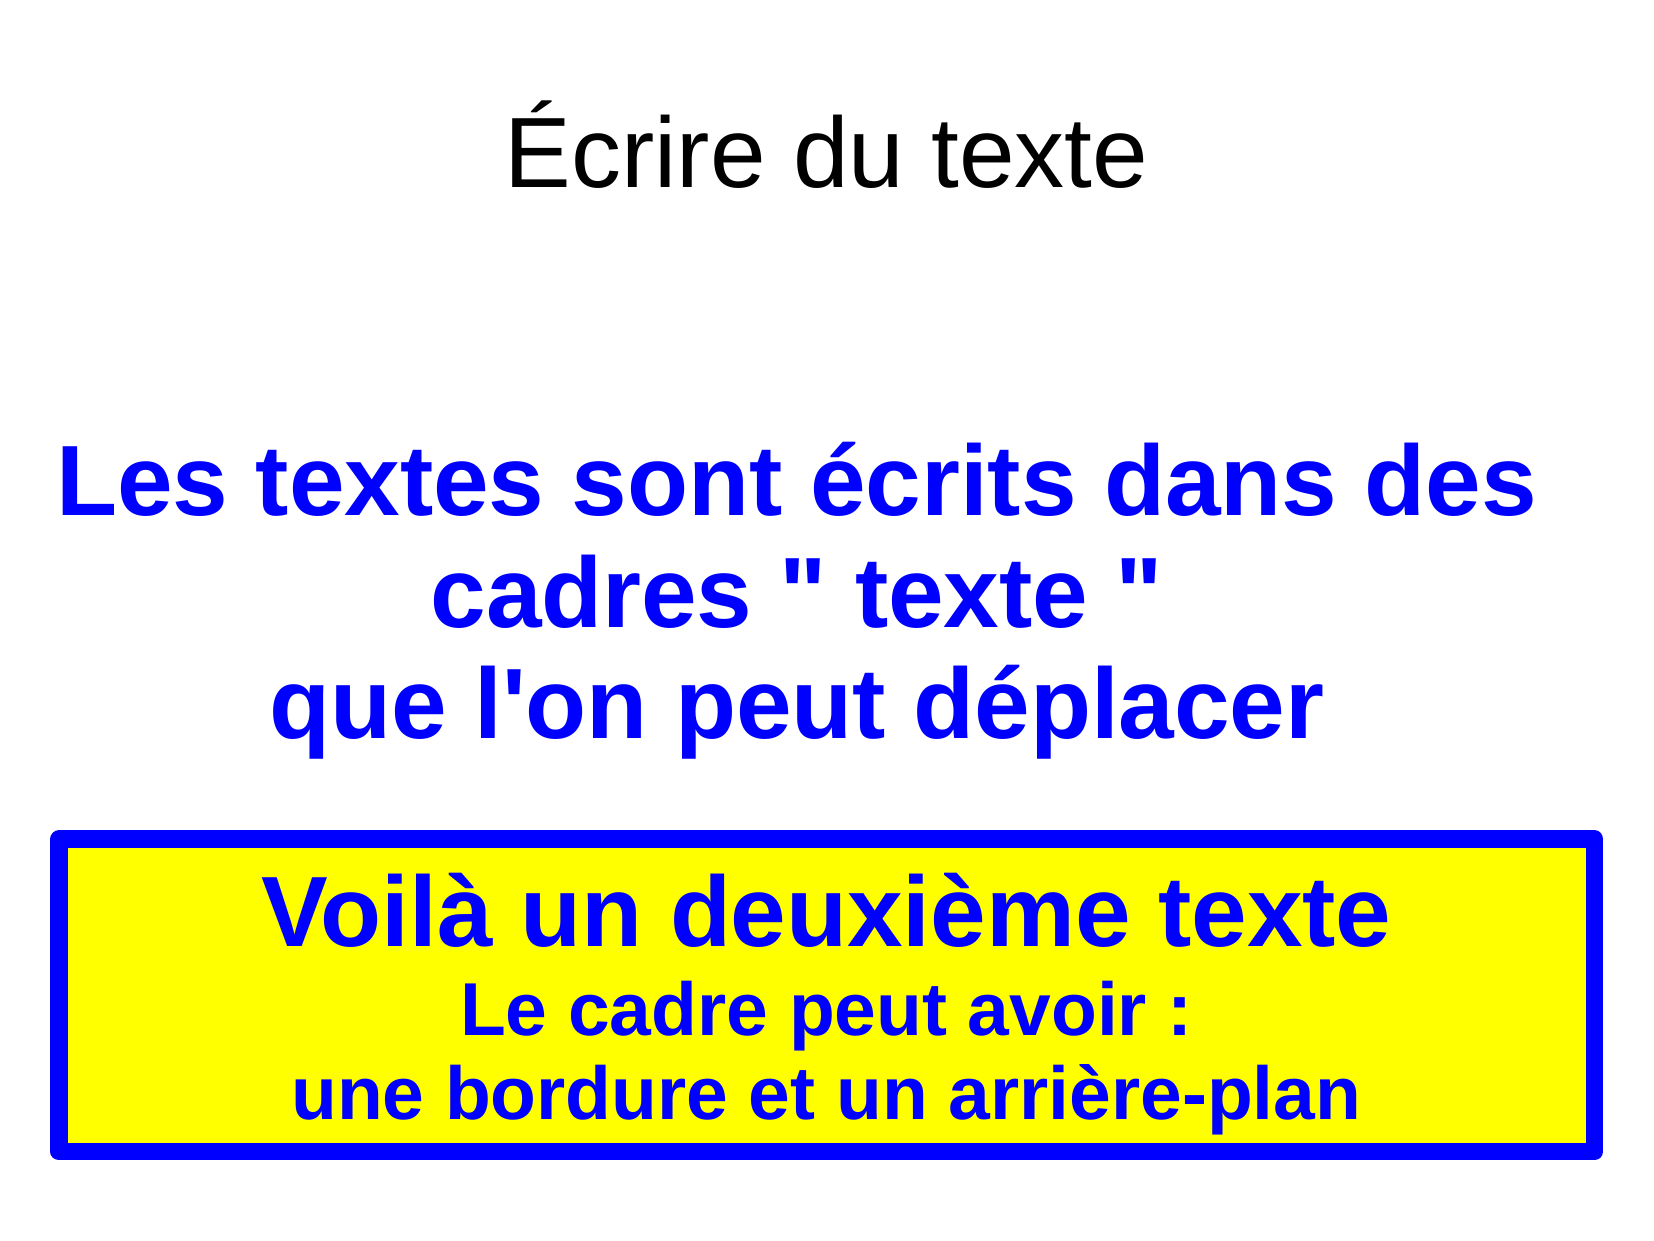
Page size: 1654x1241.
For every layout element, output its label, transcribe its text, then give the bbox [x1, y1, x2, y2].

text_box Les textes sont écrits dans des cadres " texte " que l'on peut déplacer [29, 194, 1565, 768]
text_box Voilà un deuxième texte Le cadre peut avoir : une bordure et un arrière-plan [59, 839, 1595, 1152]
title Écrire du texte [82, 49, 1571, 257]
